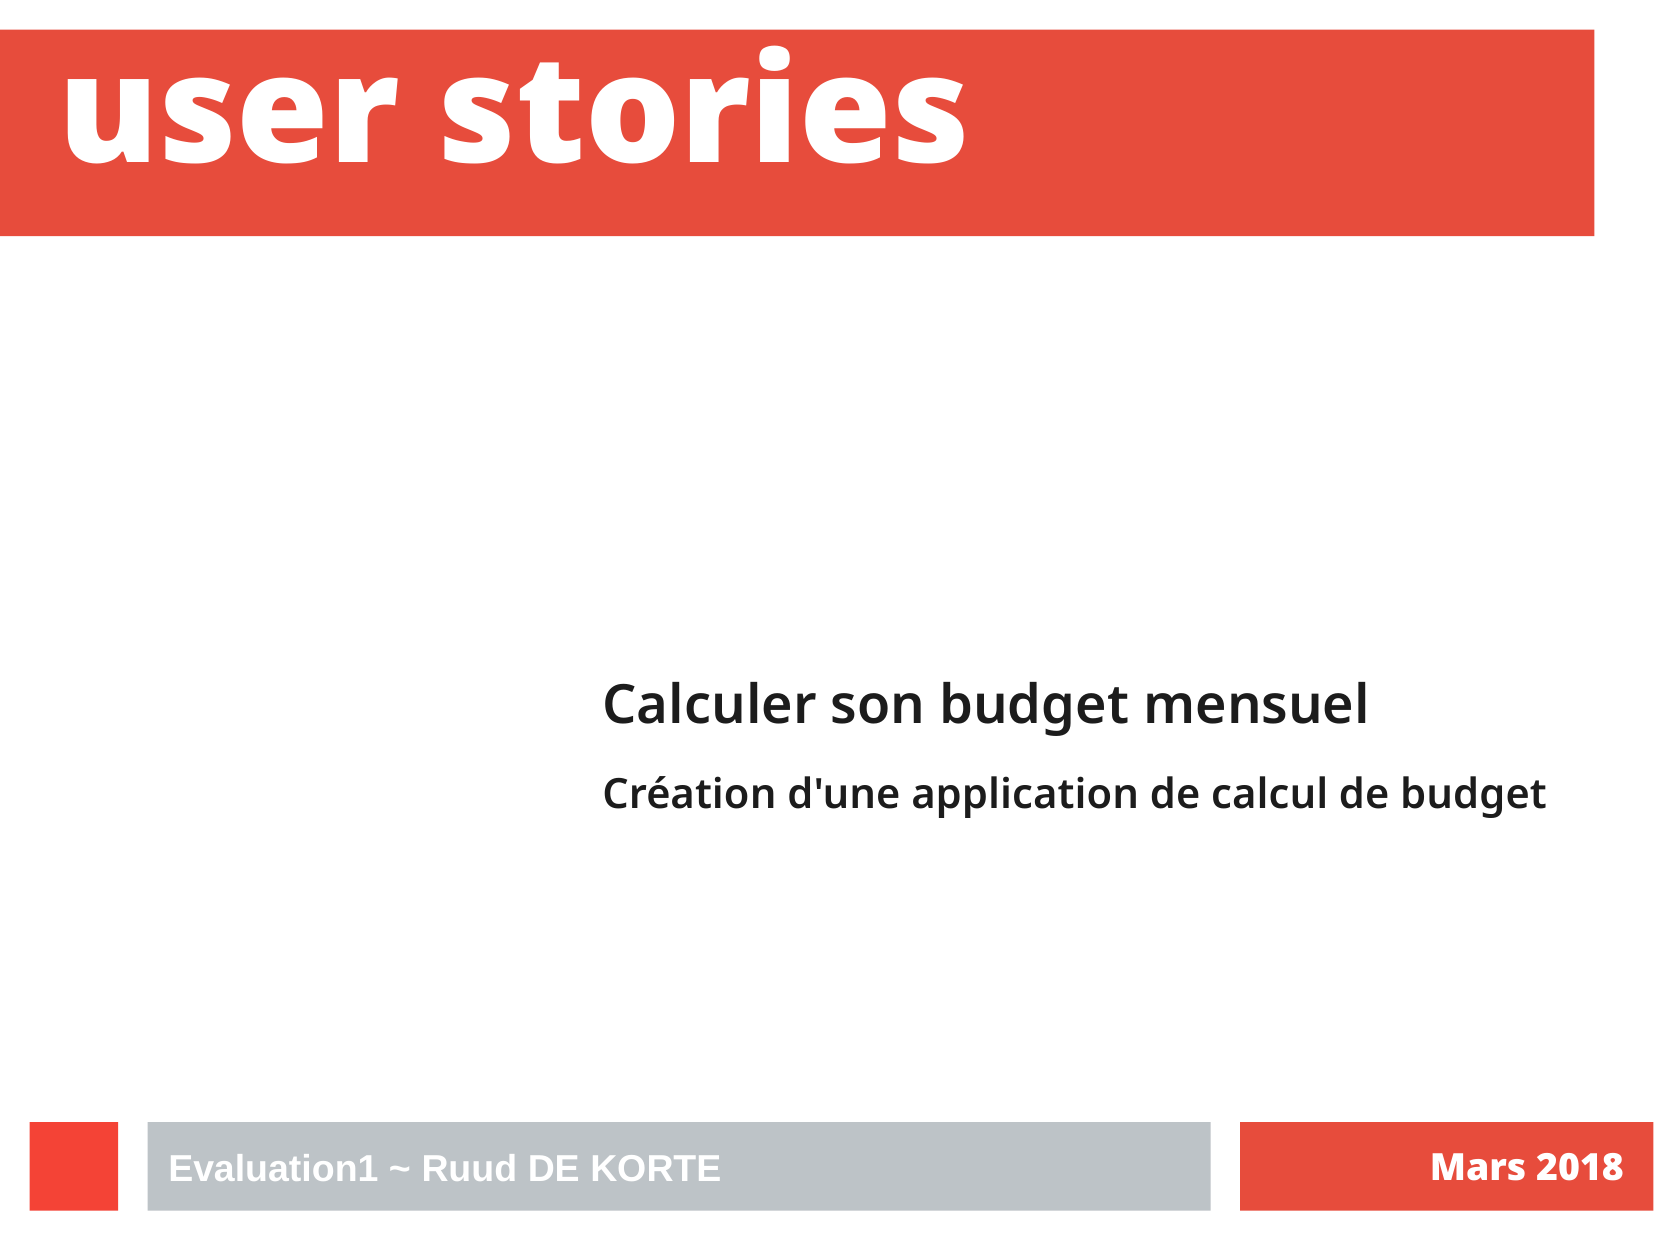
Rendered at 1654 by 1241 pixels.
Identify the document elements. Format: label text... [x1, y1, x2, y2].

text_box Evaluation1 ~ Ruud DE KORTE [153, 1139, 1205, 1197]
title user stories [59, 32, 1595, 207]
list Calculer son budget mensuel Création d'une application de calcul de budget [602, 665, 1572, 1009]
